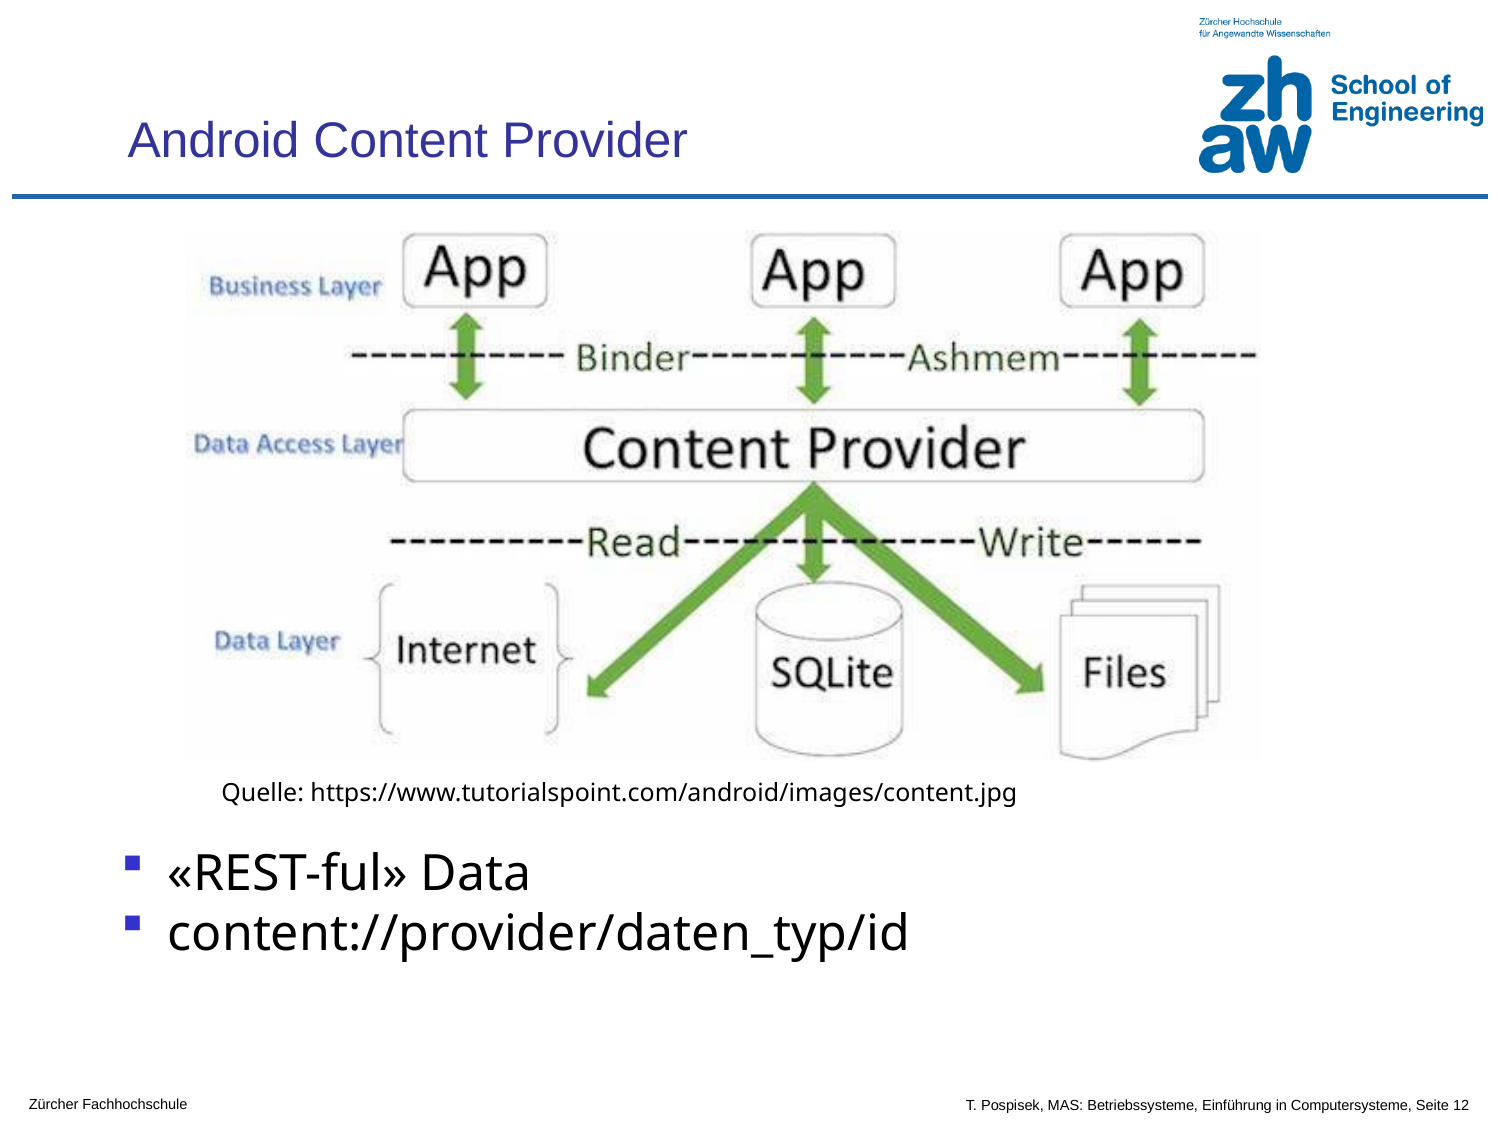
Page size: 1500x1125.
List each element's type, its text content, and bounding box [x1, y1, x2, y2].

picture [1199, 18, 1483, 173]
title Android Content Provider [112, 50, 1391, 175]
picture [186, 230, 1261, 762]
text_box «REST-ful» Data content://provider/daten_typ/id [106, 832, 1332, 1125]
text_box Quelle: https://www.tutorialspoint.com/android/images/content.jpg [206, 767, 1276, 812]
